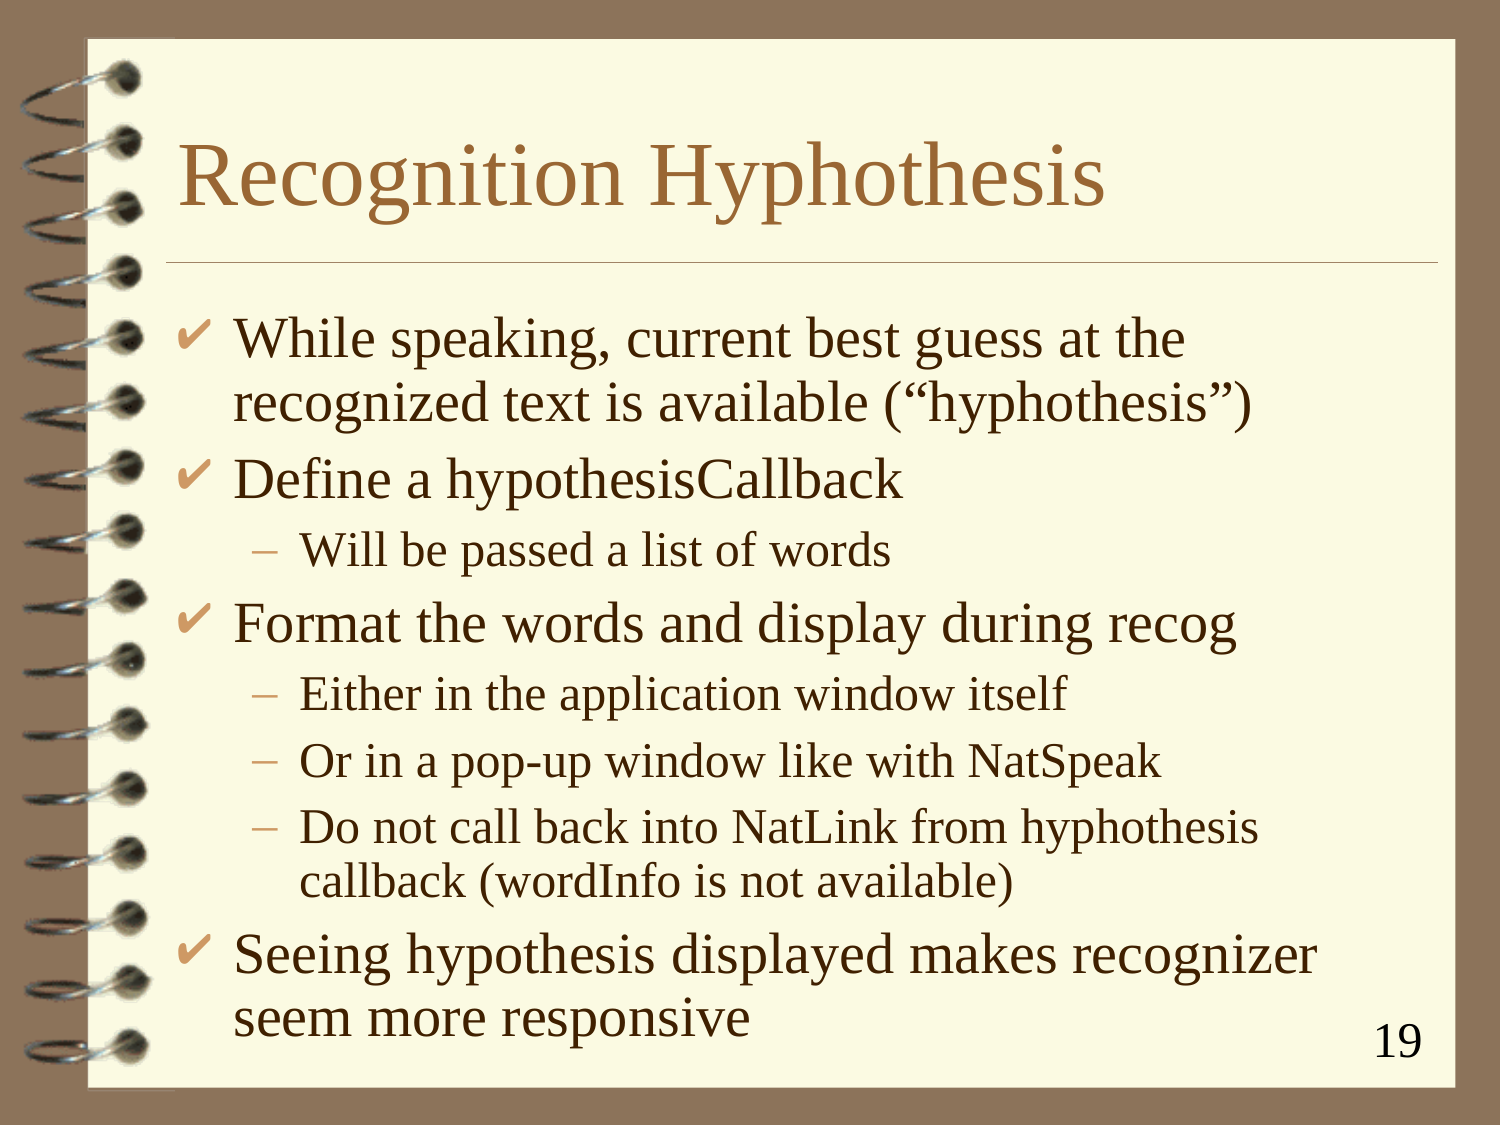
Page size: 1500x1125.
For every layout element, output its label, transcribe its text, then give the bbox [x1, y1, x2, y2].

picture [0, 0, 175, 1125]
title Recognition Hyphothesis [162, 74, 1438, 263]
list While speaking, current best guess at the recognized text is available (“hyphothesis”) Define a hypothesisCallback Will be passed a list of words Format the words and display during recog Either in the application window itself Or in a pop-up window like with NatSpeak Do not call back into NatLink from hyphothesis callback (wordInfo is not available) Seeing hypothesis displayed makes recognizer seem more responsive [162, 299, 1438, 976]
